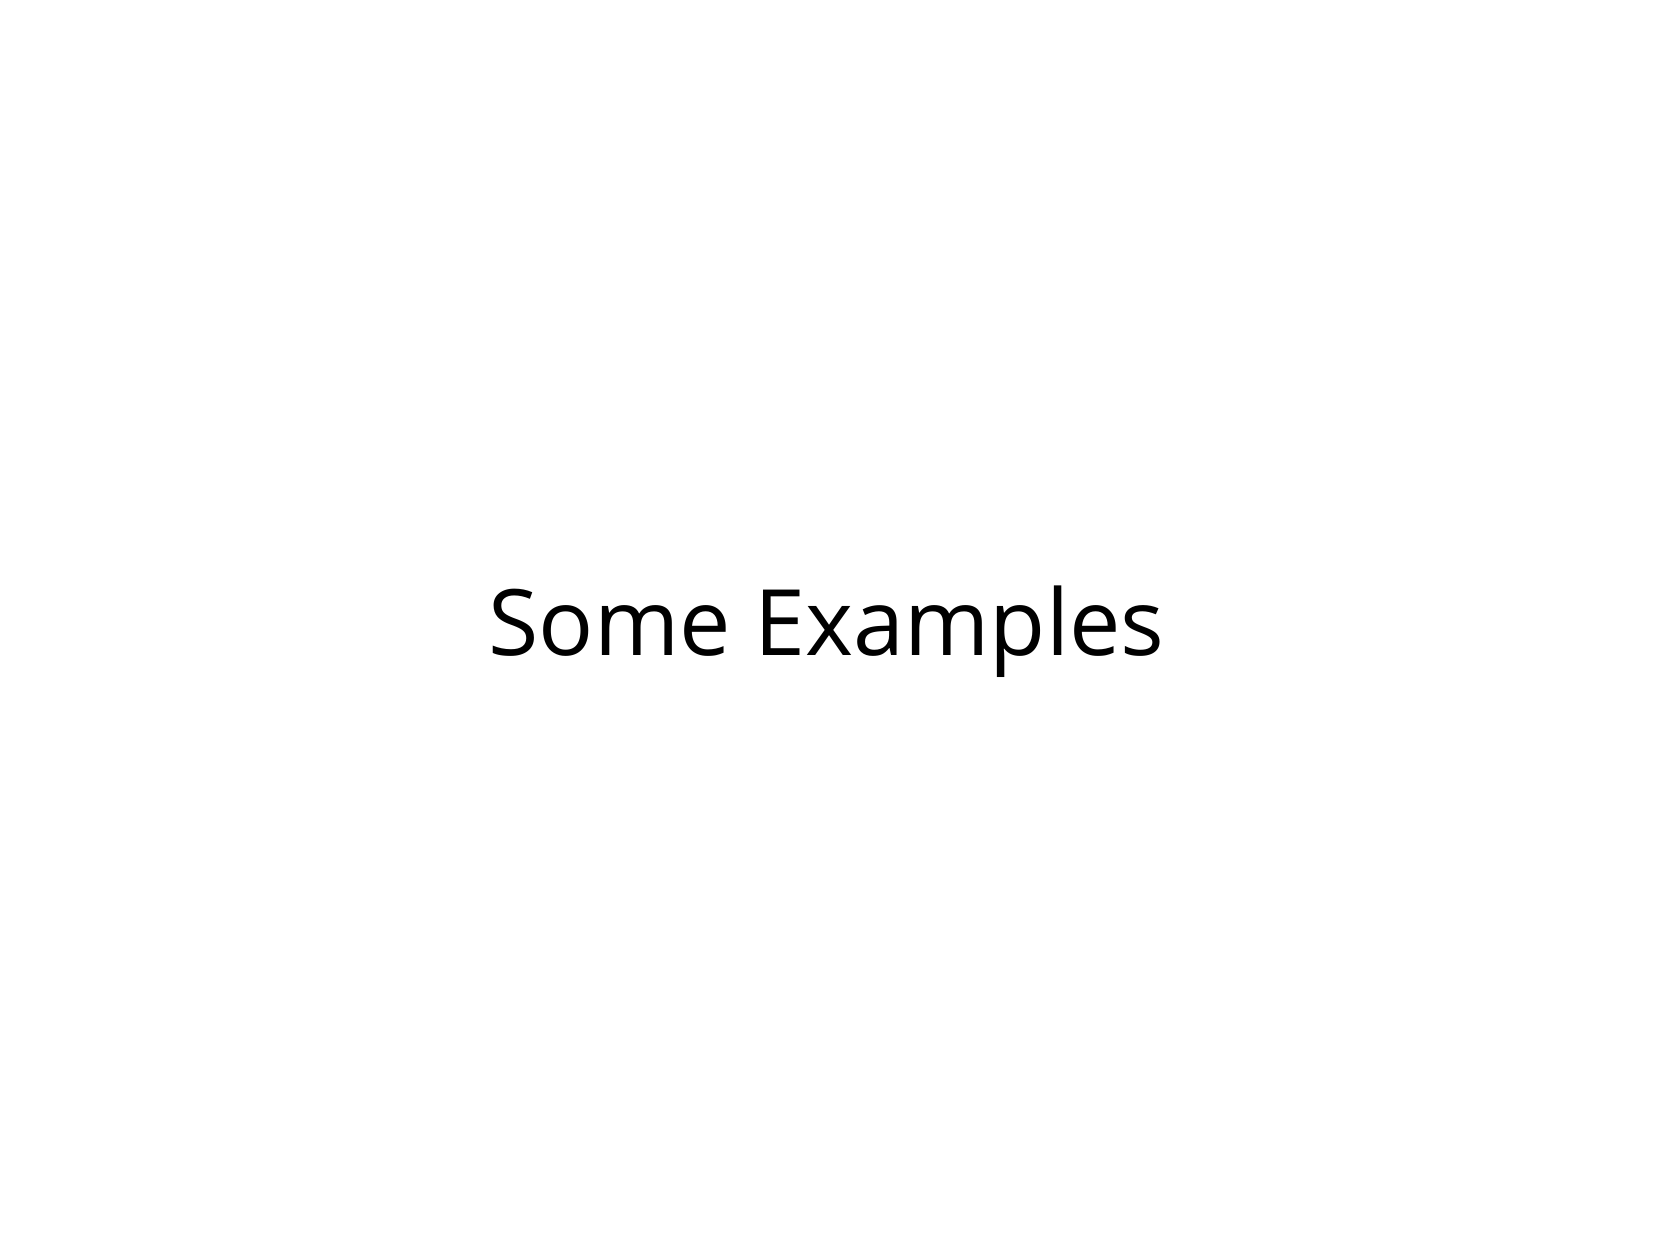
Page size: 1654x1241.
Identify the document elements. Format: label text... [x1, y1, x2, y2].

title Some Examples [82, 516, 1571, 724]
